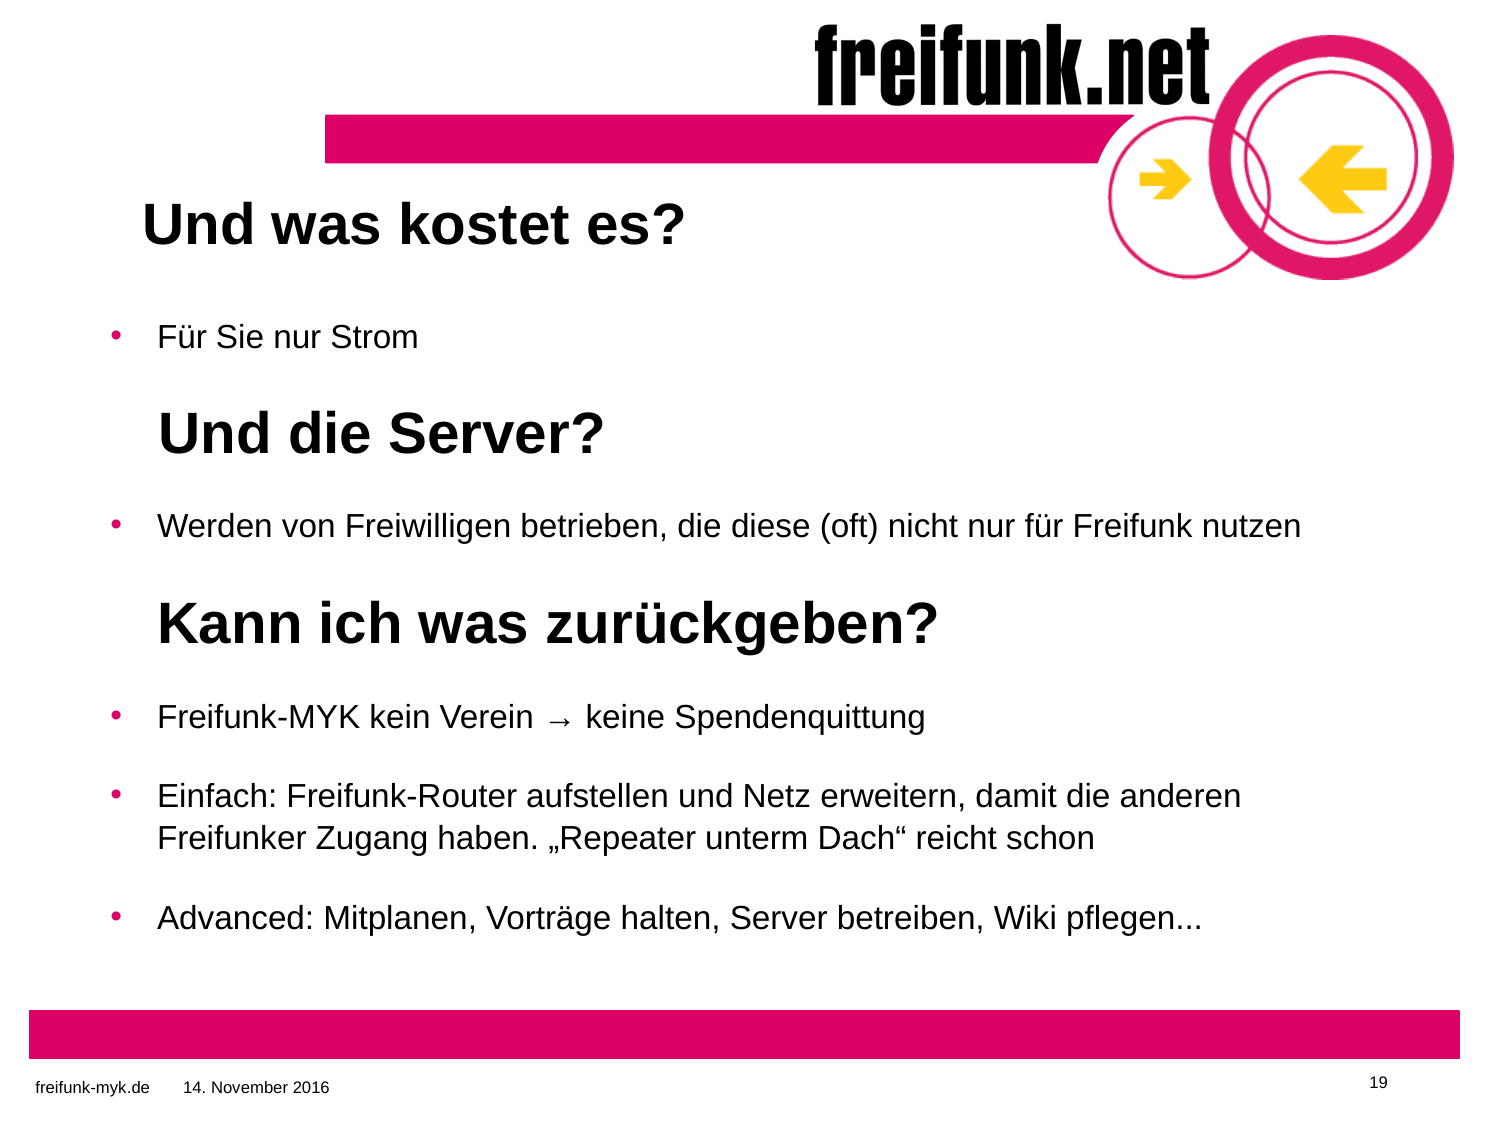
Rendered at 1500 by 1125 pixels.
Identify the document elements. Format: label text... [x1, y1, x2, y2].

list Für Sie nur Strom Und die Server? Werden von Freiwilligen betrieben, die diese (oft) nicht nur für Freifunk nutzen Kann ich was zurückgeben? Freifunk-MYK kein Verein → keine Spendenquittung Einfach: Freifunk-Router aufstellen und Netz erweitern, damit die anderen Freifunker Zugang haben. „Repeater unterm Dach“ reicht schon Advanced: Mitplanen, Vorträge halten, Server betreiben, Wiki pflegen... [110, 312, 1392, 1000]
picture [816, 24, 1454, 280]
title Und was kostet es? [110, 160, 1093, 282]
